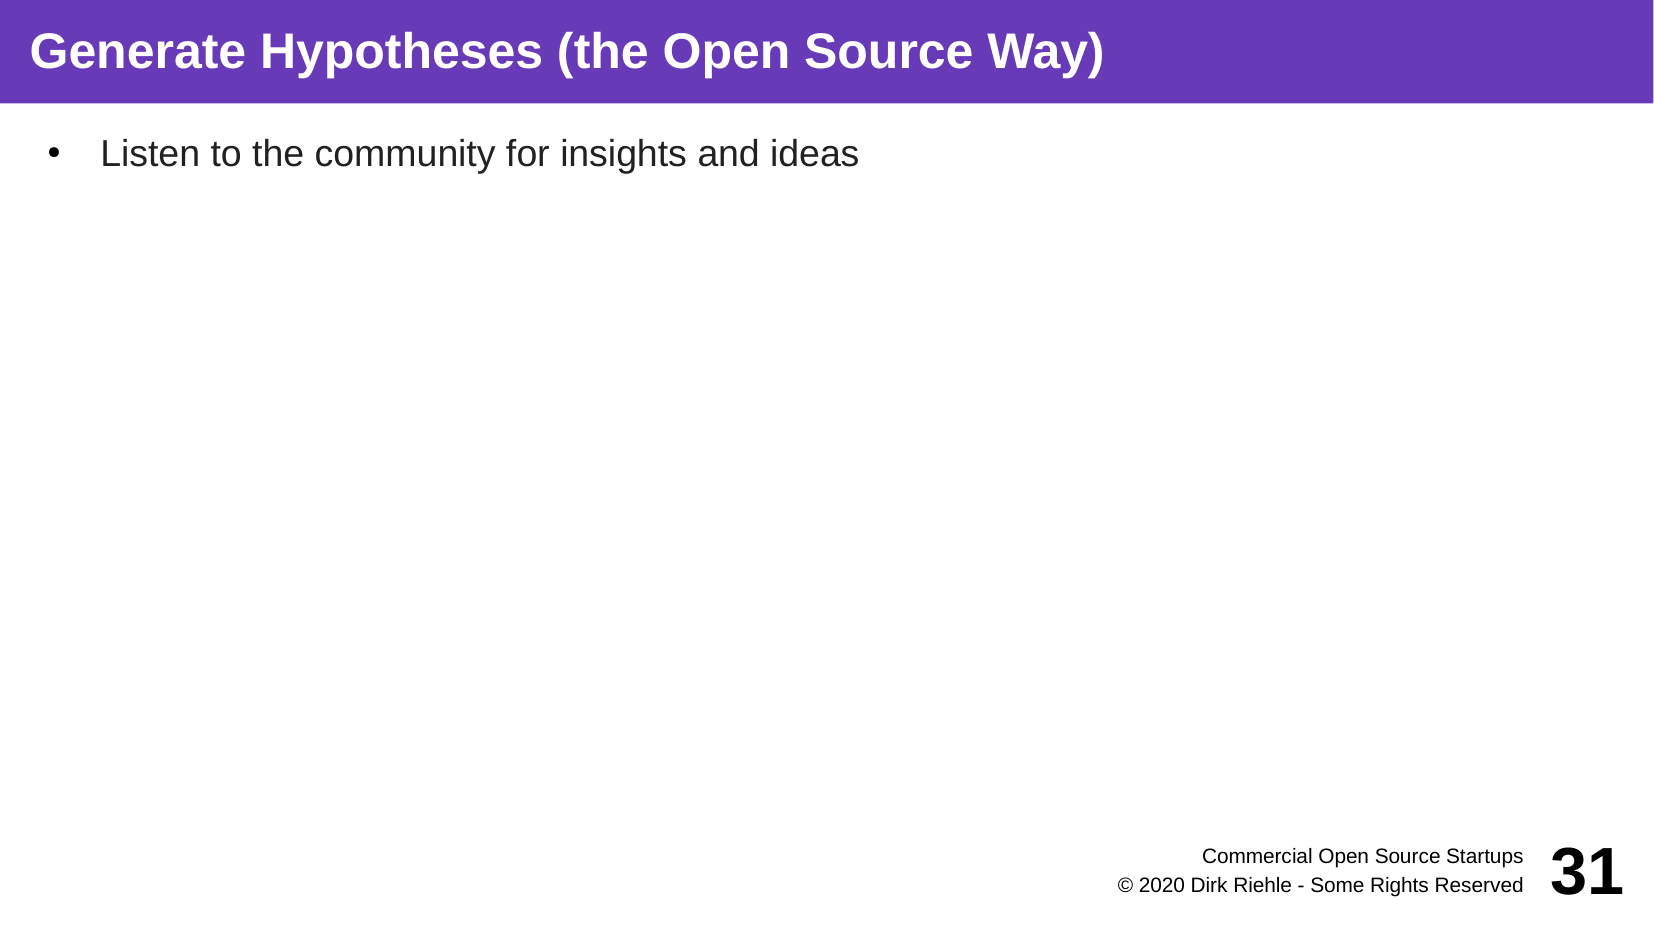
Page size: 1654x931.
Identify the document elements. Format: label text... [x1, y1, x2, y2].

title Generate Hypotheses (the Open Source Way) [0, 0, 1654, 104]
list Listen to the community for insights and ideas [29, 132, 1625, 813]
